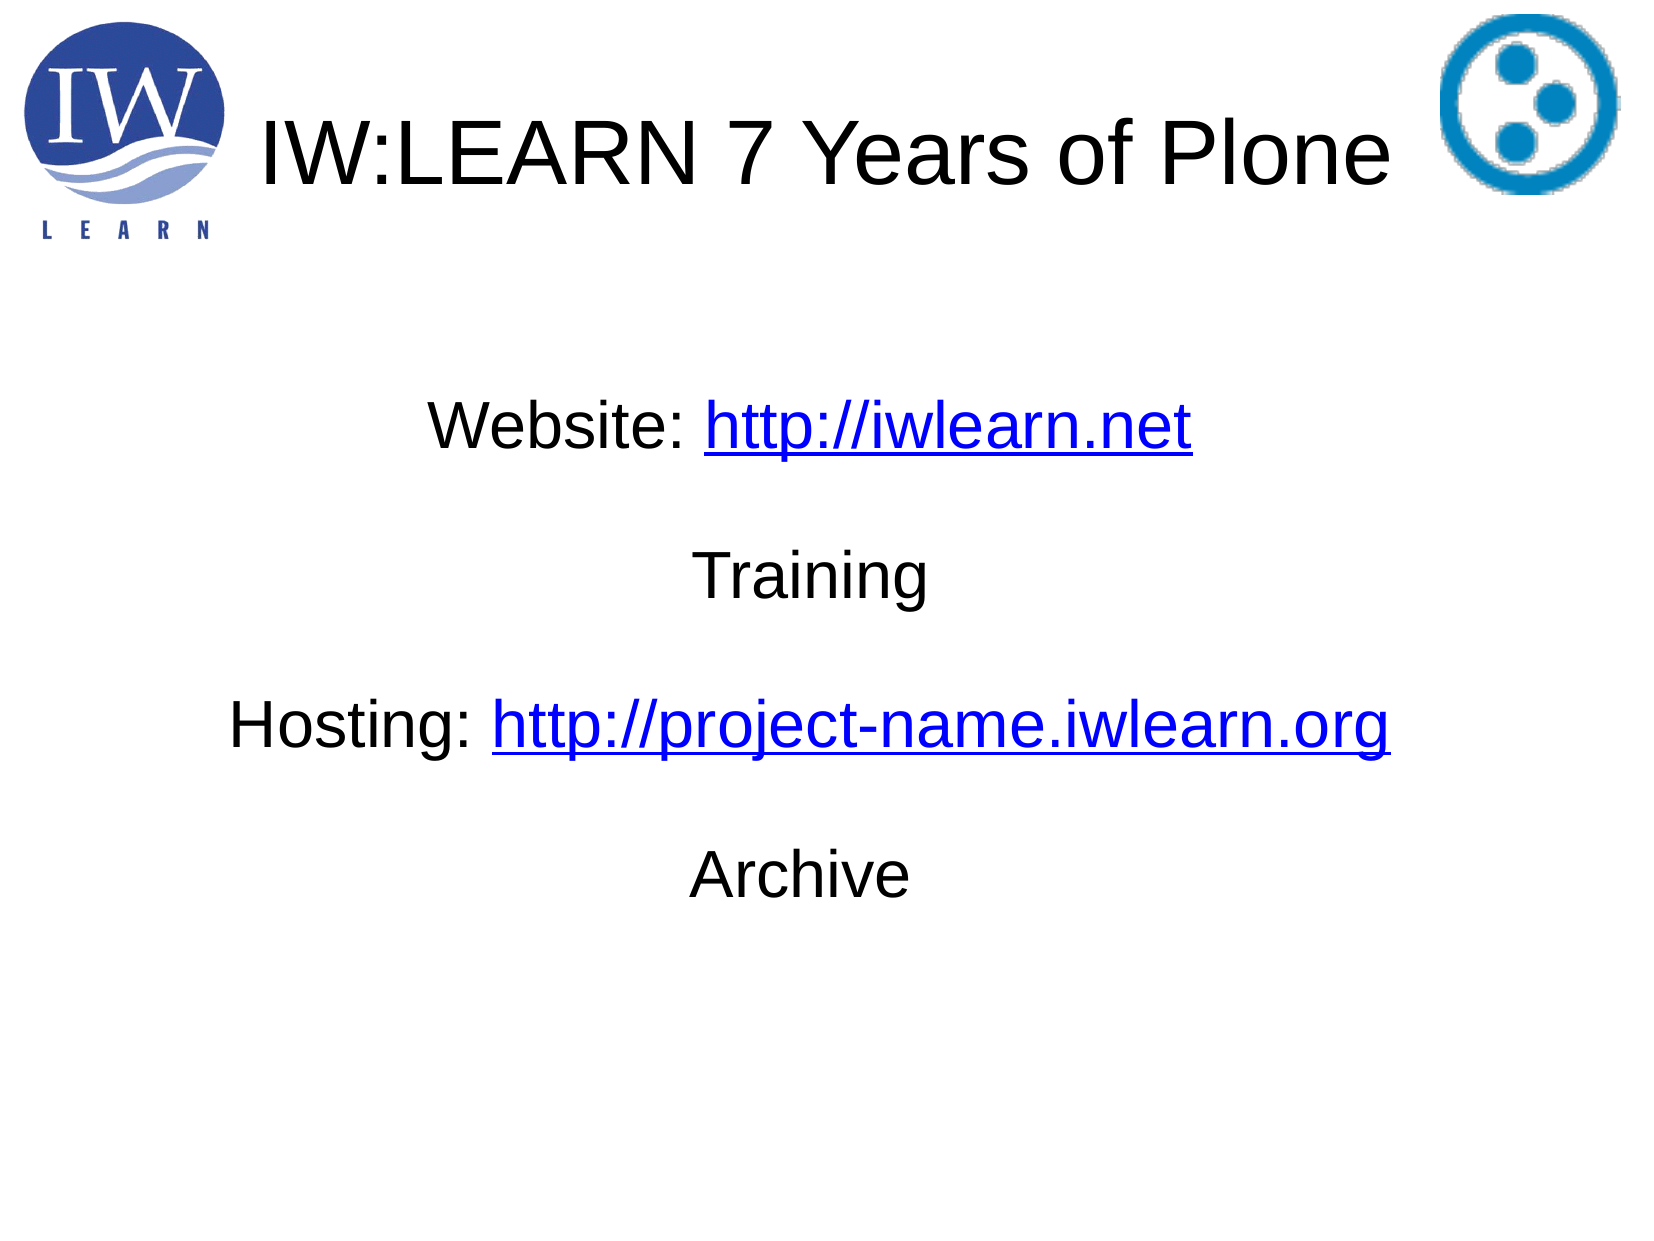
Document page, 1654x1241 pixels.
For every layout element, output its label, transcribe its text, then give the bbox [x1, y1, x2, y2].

picture [1541, 14, 1621, 196]
picture [6, 7, 241, 257]
picture [1455, 29, 1601, 178]
title IW:LEARN 7 Years of Plone [241, 49, 1571, 257]
picture [1440, 117, 1516, 196]
subtitle Website: http://iwlearn.net Training Hosting: http://project-name.iwlearn.org Archive [82, 290, 1538, 1010]
picture [1440, 14, 1515, 90]
